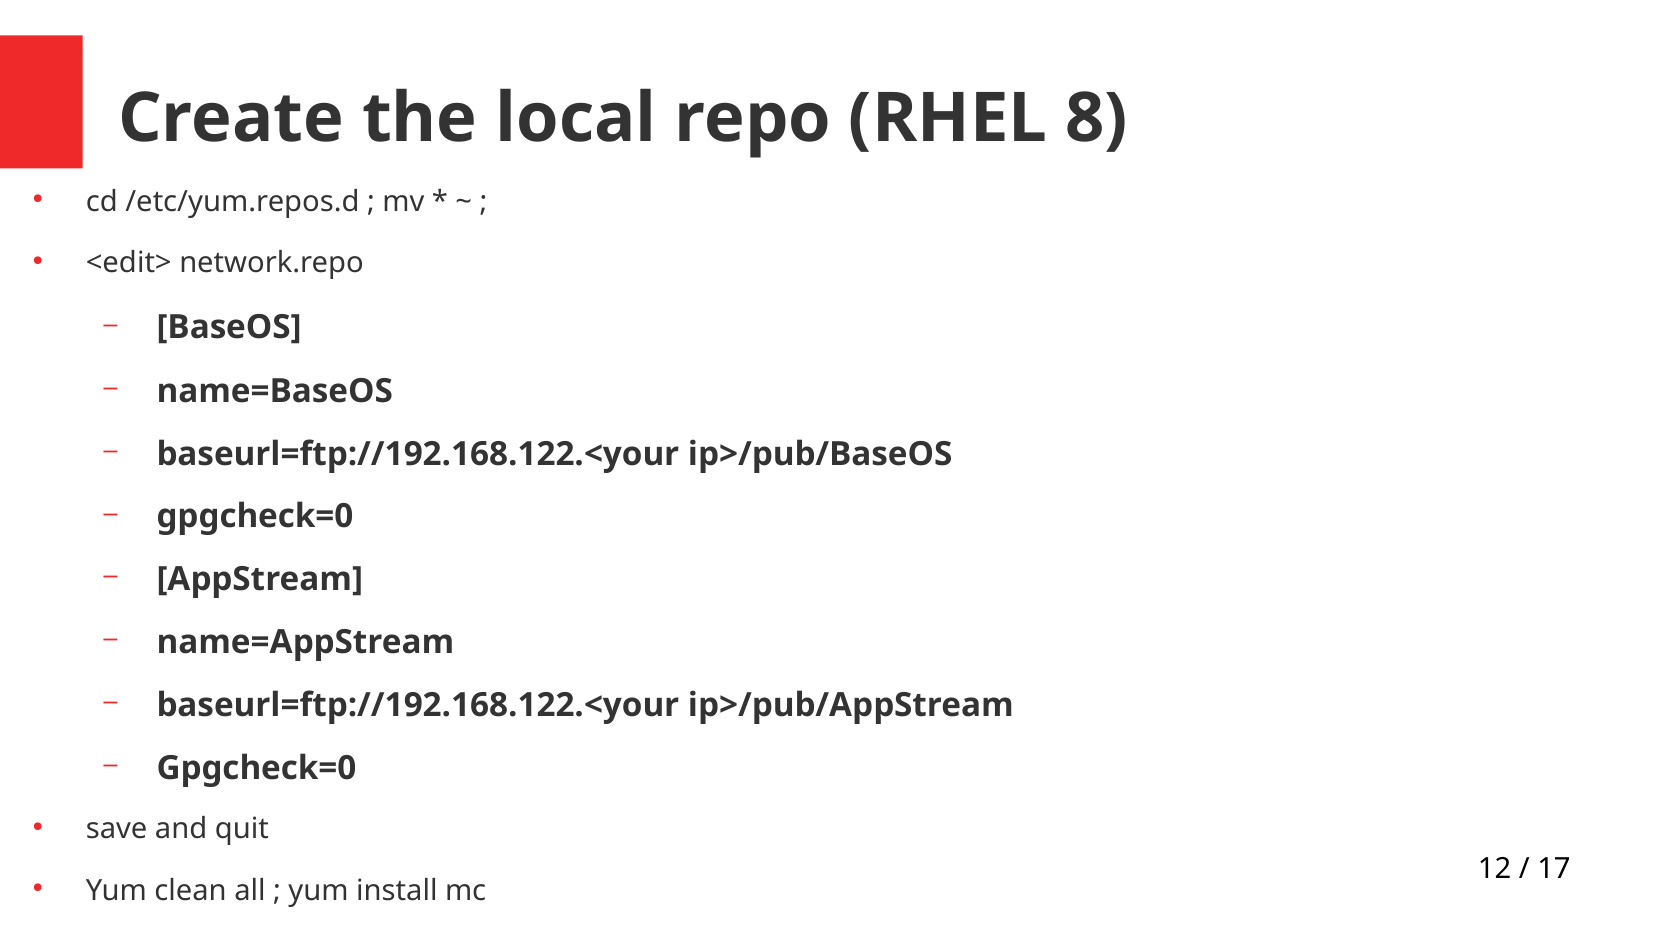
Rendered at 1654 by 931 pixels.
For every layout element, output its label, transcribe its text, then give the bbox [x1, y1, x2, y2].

title Create the local repo (RHEL 8) [118, 37, 1571, 180]
list cd /etc/yum.repos.d ; mv * ~ ; <edit> network.repo [BaseOS] name=BaseOS baseurl=ftp://192.168.122.<your ip>/pub/BaseOS gpgcheck=0 [AppStream] name=AppStream baseurl=ftp://192.168.122.<your ip>/pub/AppStream Gpgcheck=0 save and quit Yum clean all ; yum install mc [15, 180, 1576, 931]
